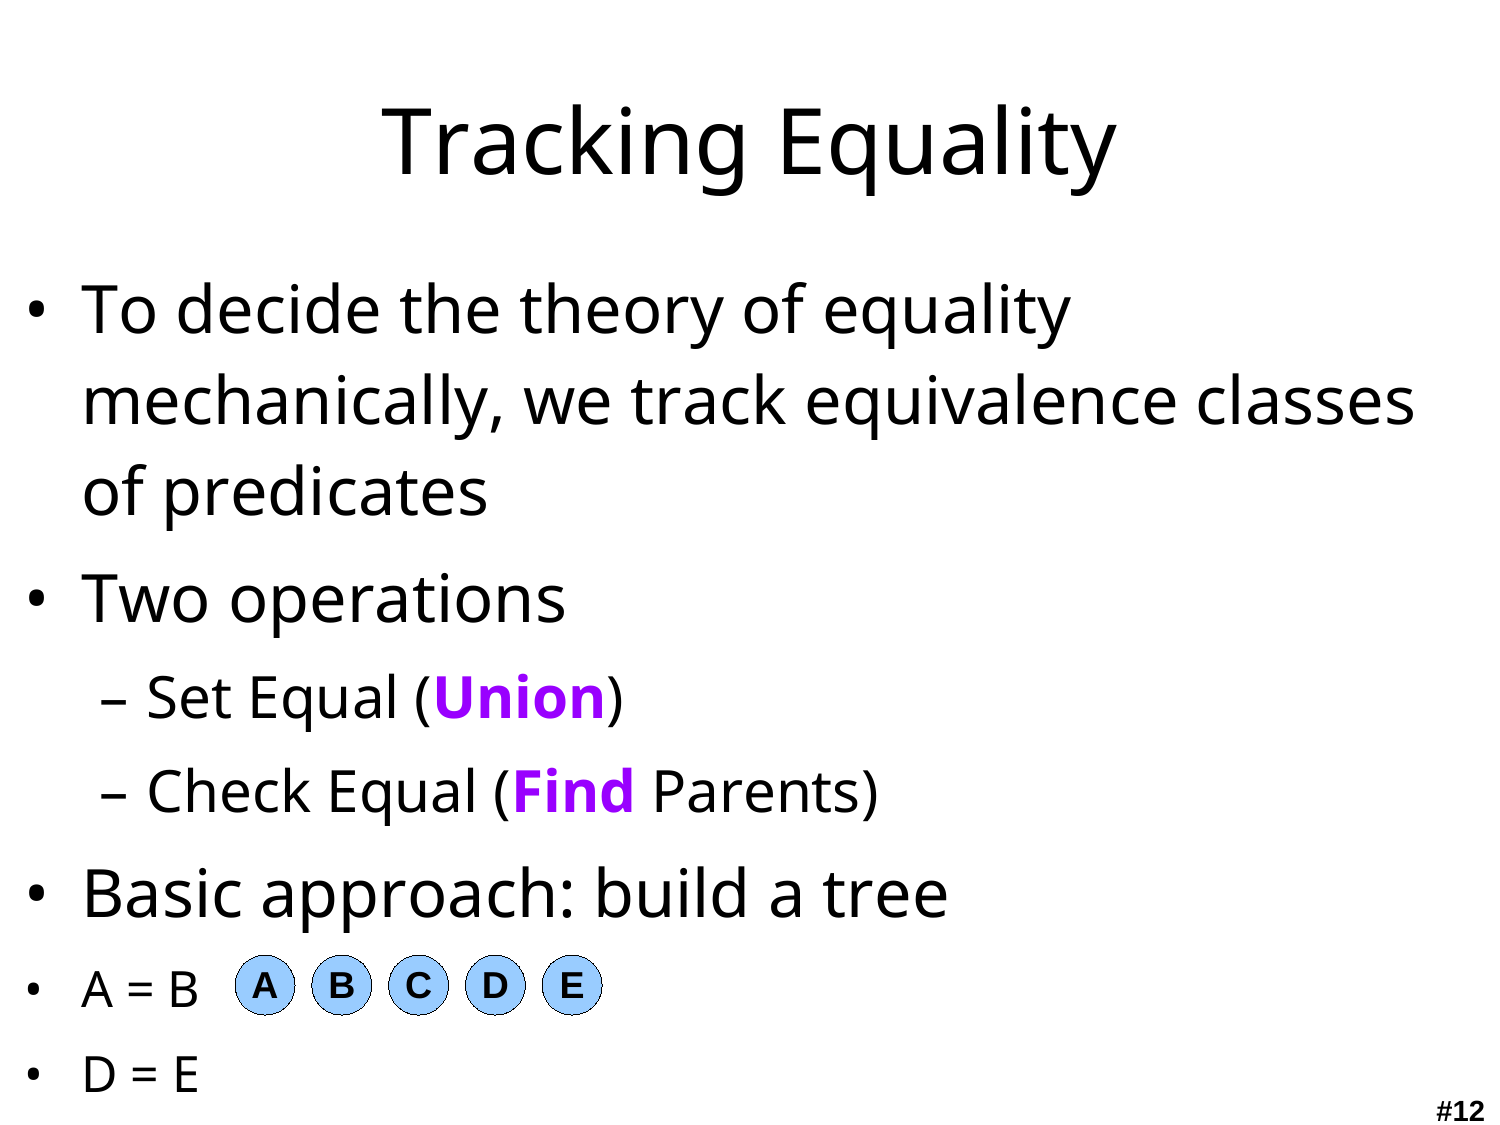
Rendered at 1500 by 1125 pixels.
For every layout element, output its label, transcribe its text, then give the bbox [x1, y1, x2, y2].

text_box C [388, 955, 449, 1016]
title Tracking Equality [24, 45, 1476, 233]
text_box E [542, 955, 603, 1016]
text_box A [235, 955, 296, 1016]
list To decide the theory of equality mechanically, we track equivalence classes of predicates Two operations Set Equal (Union) Check Equal (Find Parents) Basic approach: build a tree A = B D = E C = B [24, 262, 1476, 1101]
text_box B [311, 955, 372, 1016]
text_box D [465, 955, 526, 1016]
